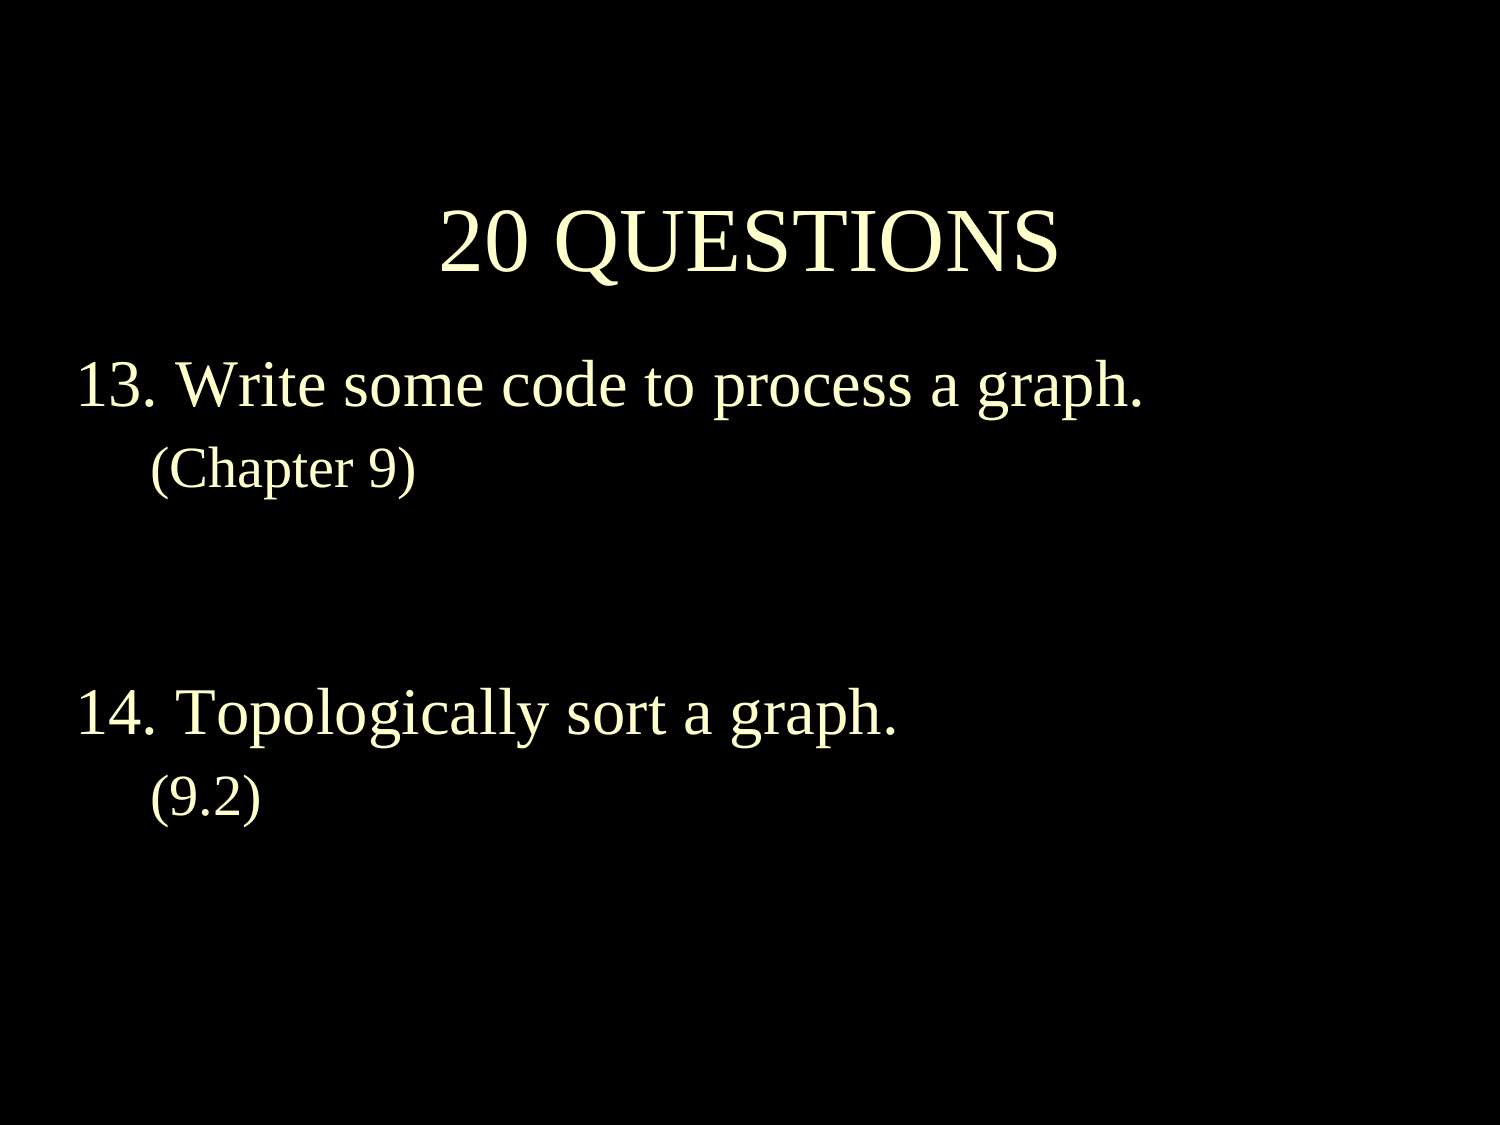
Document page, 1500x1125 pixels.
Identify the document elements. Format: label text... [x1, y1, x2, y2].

title 20 QUESTIONS [22, 145, 1480, 336]
list 13. Write some code to process a graph. (Chapter 9) 14. Topologically sort a graph. (9.2) [75, 347, 1426, 1011]
